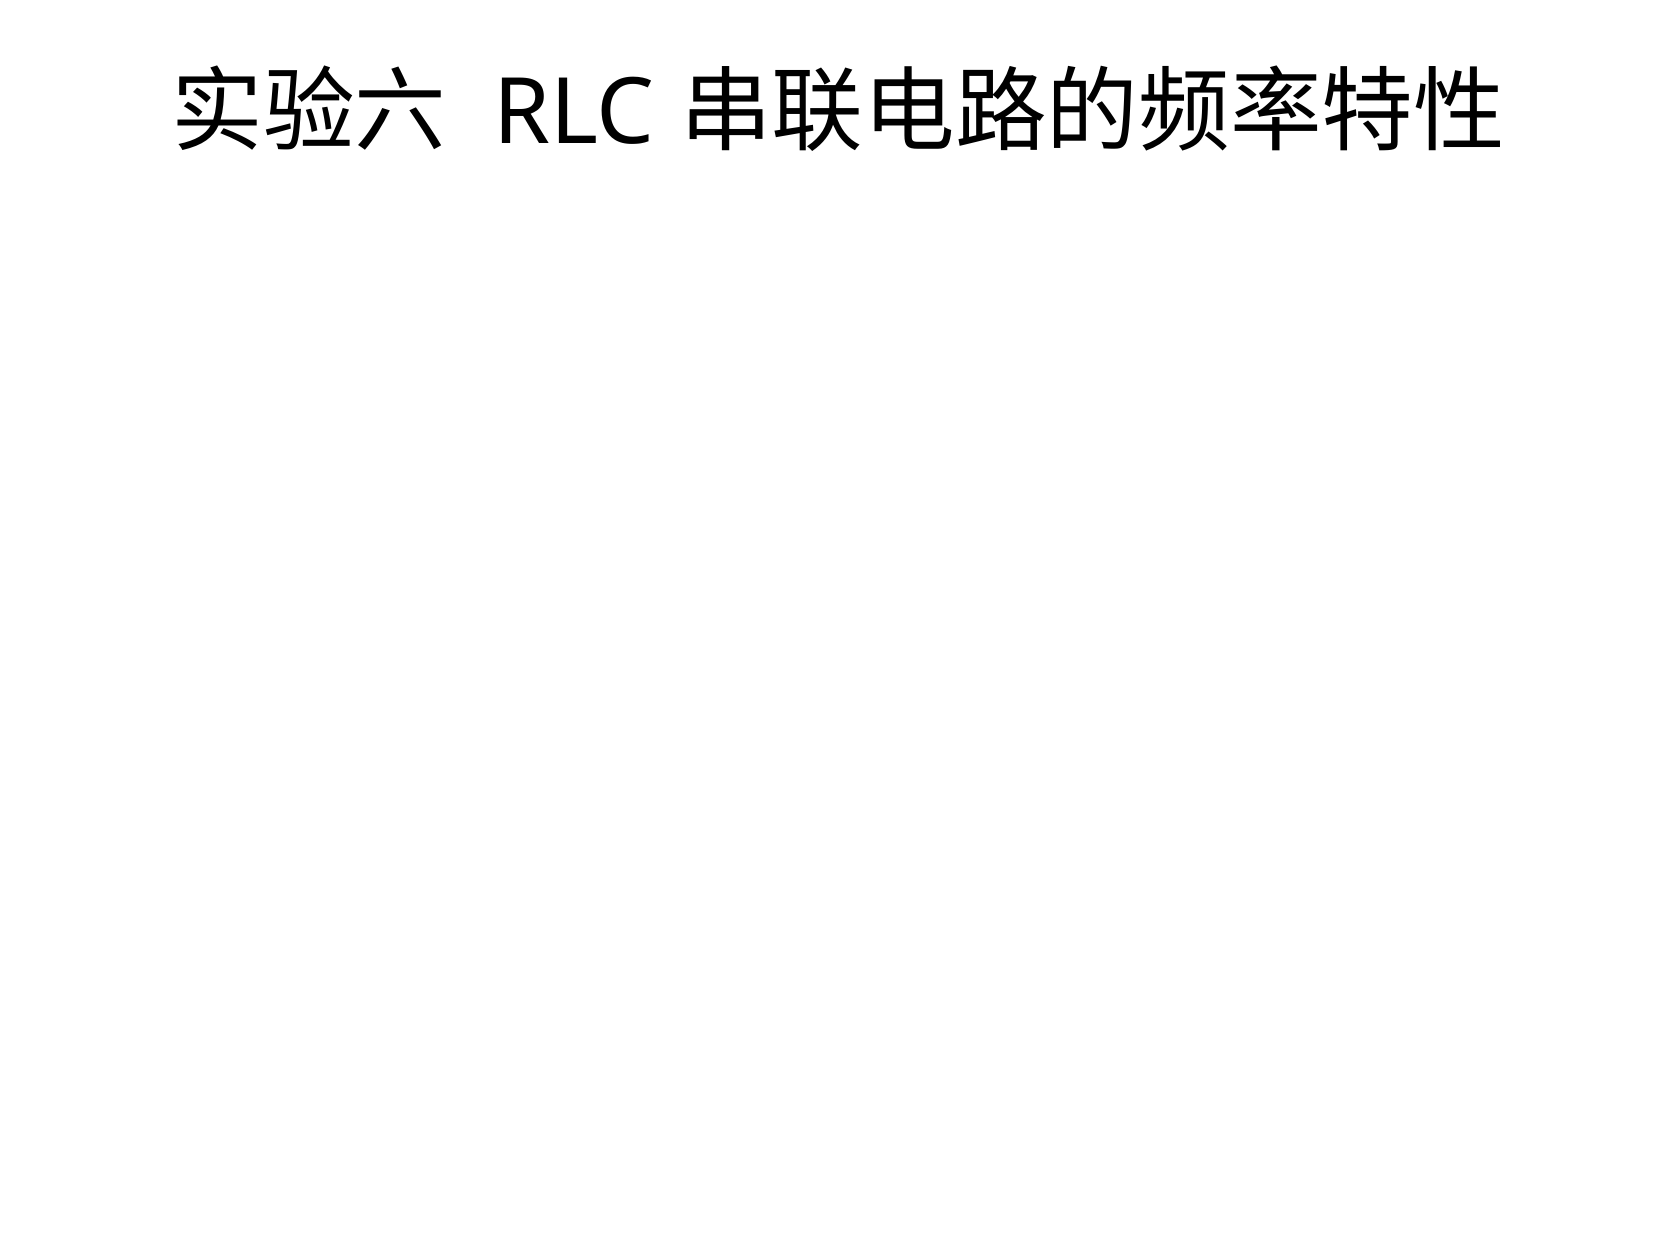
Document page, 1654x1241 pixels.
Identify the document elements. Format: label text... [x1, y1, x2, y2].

title 实验六 RLC串联电路的频率特性 [94, 47, 1583, 161]
